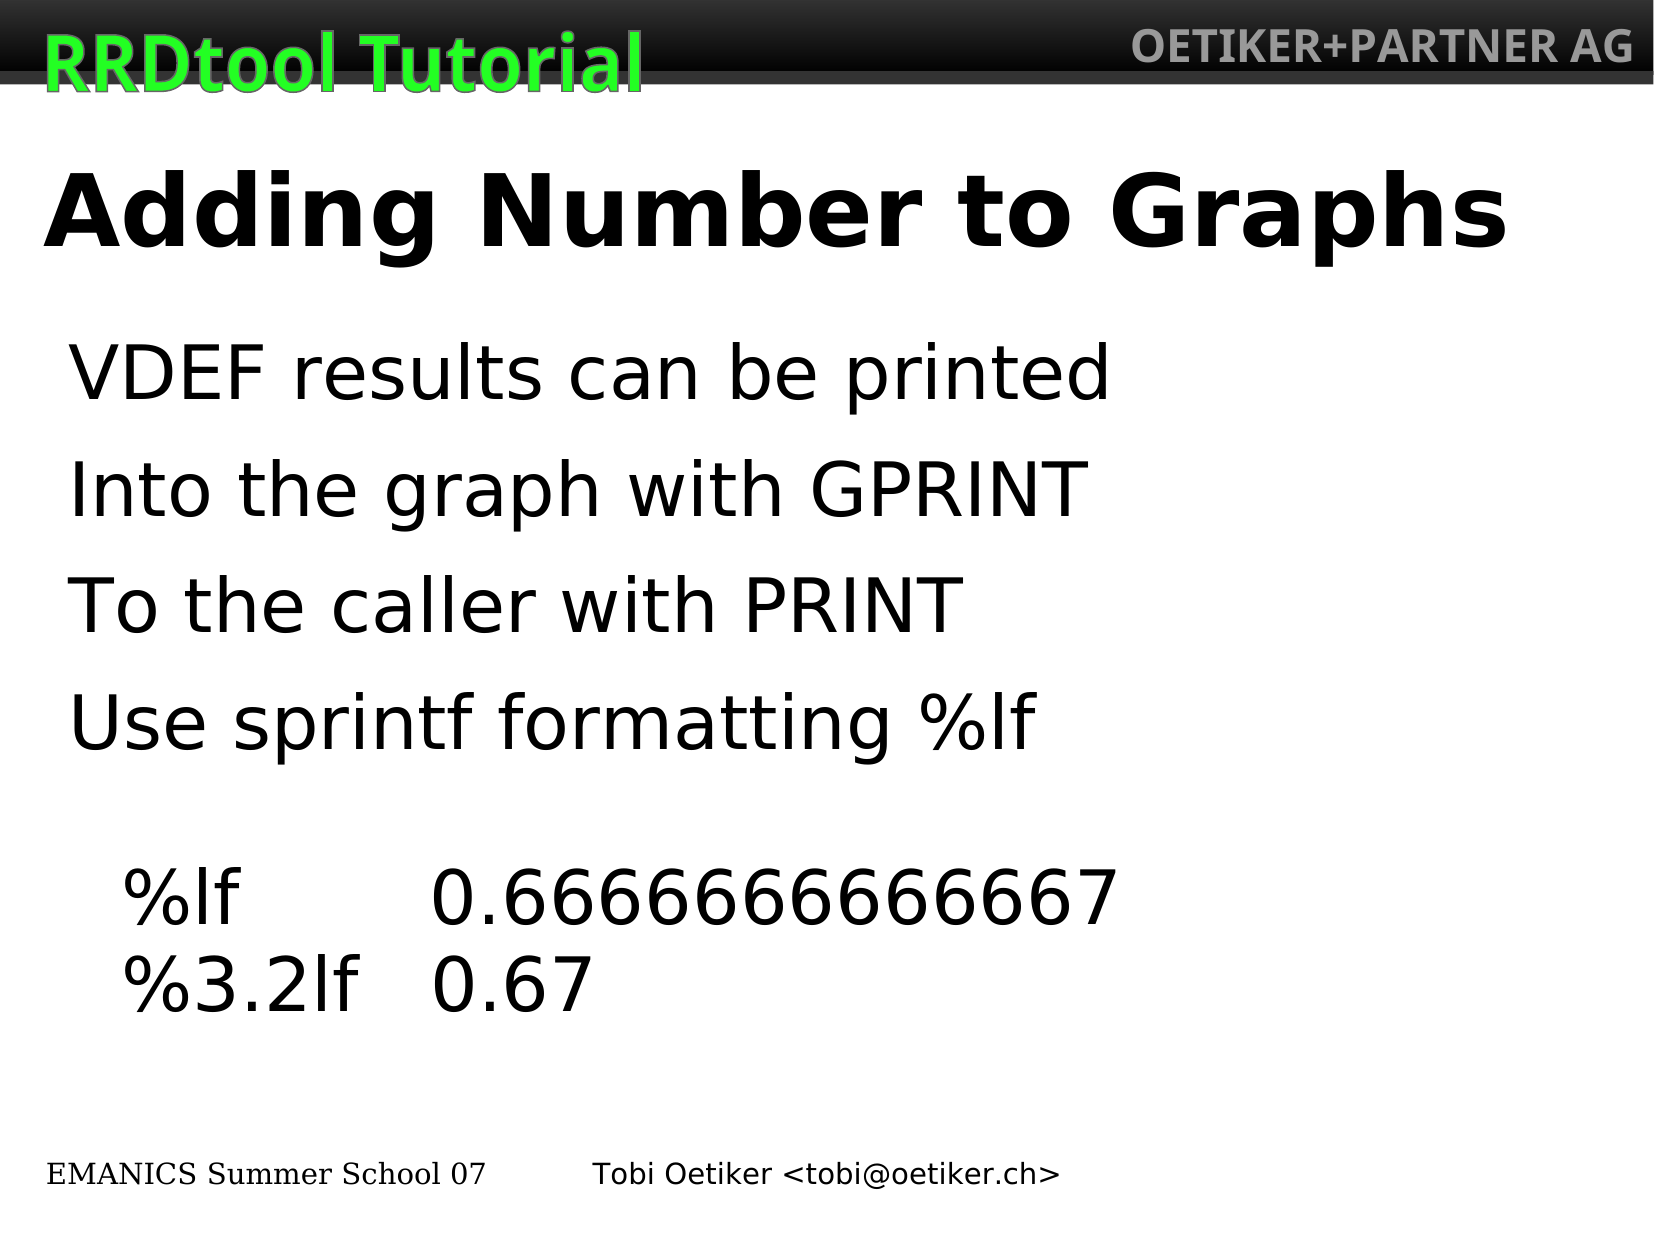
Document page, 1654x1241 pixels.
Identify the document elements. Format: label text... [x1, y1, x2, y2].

list VDEF results can be printed Into the graph with GPRINT To the caller with PRINT Use sprintf formatting %lf %lf 0.6666666666667 %3.2lf 0.67 [50, 329, 1571, 1099]
title Adding Number to Graphs [43, 137, 1582, 287]
